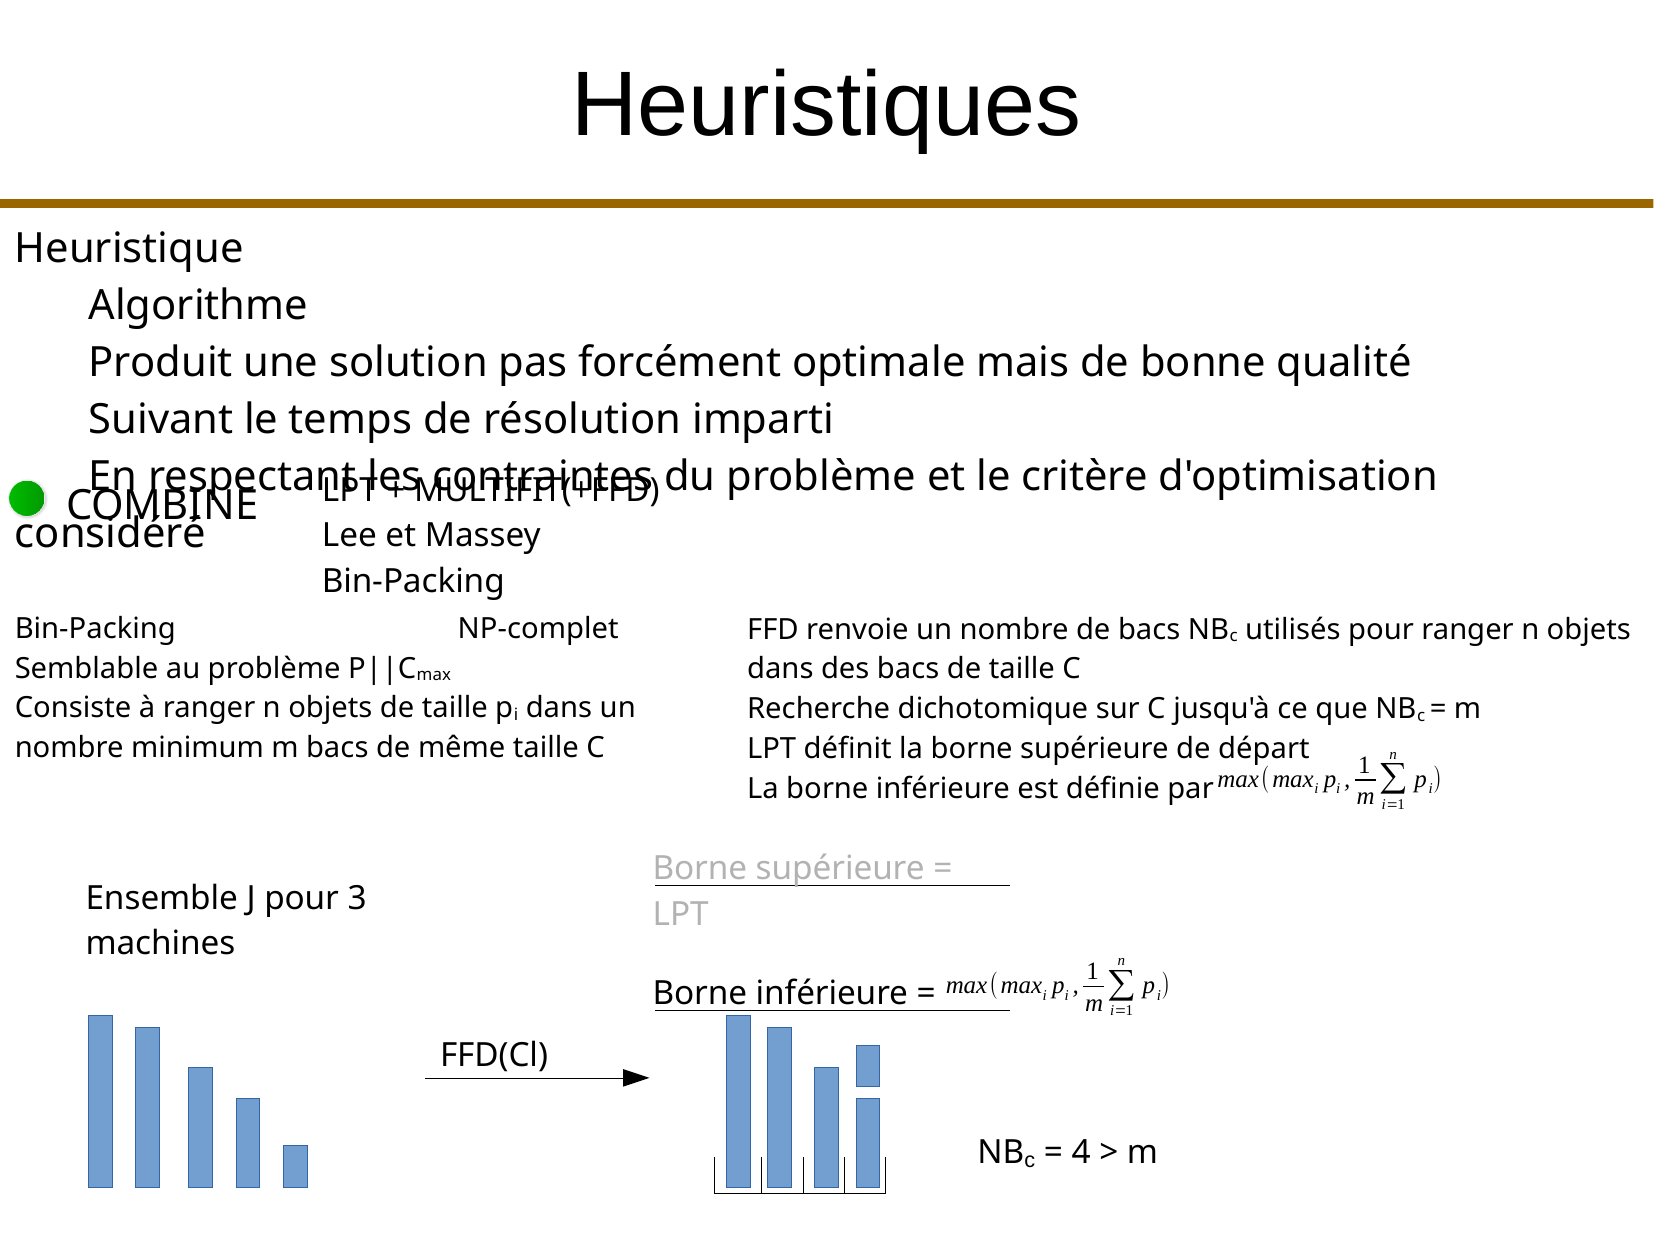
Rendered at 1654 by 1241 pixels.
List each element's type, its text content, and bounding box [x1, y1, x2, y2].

text_box [856, 1053, 880, 1087]
text_box [283, 1145, 308, 1188]
text_box [767, 1053, 792, 1188]
text_box Borne supérieure = LPT [637, 837, 1028, 929]
text_box Bin-Packing NP-complet Semblable au problème P||Cmax Consiste à ranger n objets de taille pi dans un nombre minimum m bacs de même taille C [0, 599, 733, 768]
text_box FFD(Cl) [425, 1023, 603, 1078]
picture [6, 478, 50, 521]
text_box Borne inférieure = [637, 961, 1028, 1053]
text_box [726, 1053, 751, 1188]
text_box [856, 1098, 880, 1188]
title Heuristiques [82, 34, 1571, 174]
text_box COMBINE [51, 467, 307, 530]
text_box [814, 1067, 839, 1188]
text_box FFD renvoie un nombre de bacs NBc utilisés pour ranger n objets dans des bacs de taille C Recherche dichotomique sur C jusqu'à ce que NBc = m LPT définit la borne supérieure de départ La borne inférieure est définie par [732, 600, 1654, 803]
text_box [236, 1098, 260, 1188]
text_box Heuristique Algorithme Produit une solution pas forcément optimale mais de bonne qualité Suivant le temps de résolution imparti En respectant les contraintes du problème et le critère d'optimisation considéré [0, 210, 1654, 465]
picture [1211, 745, 1448, 813]
text_box NBc = 4 > m [962, 1120, 1276, 1190]
text_box [135, 1027, 160, 1188]
text_box Ensemble J pour 3 machines [70, 866, 532, 920]
text_box LPT + MULTIFIT(+FFD) Lee et Massey Bin-Packing [307, 458, 810, 591]
text_box [188, 1067, 213, 1188]
picture [939, 951, 1176, 1019]
text_box [88, 1015, 113, 1188]
